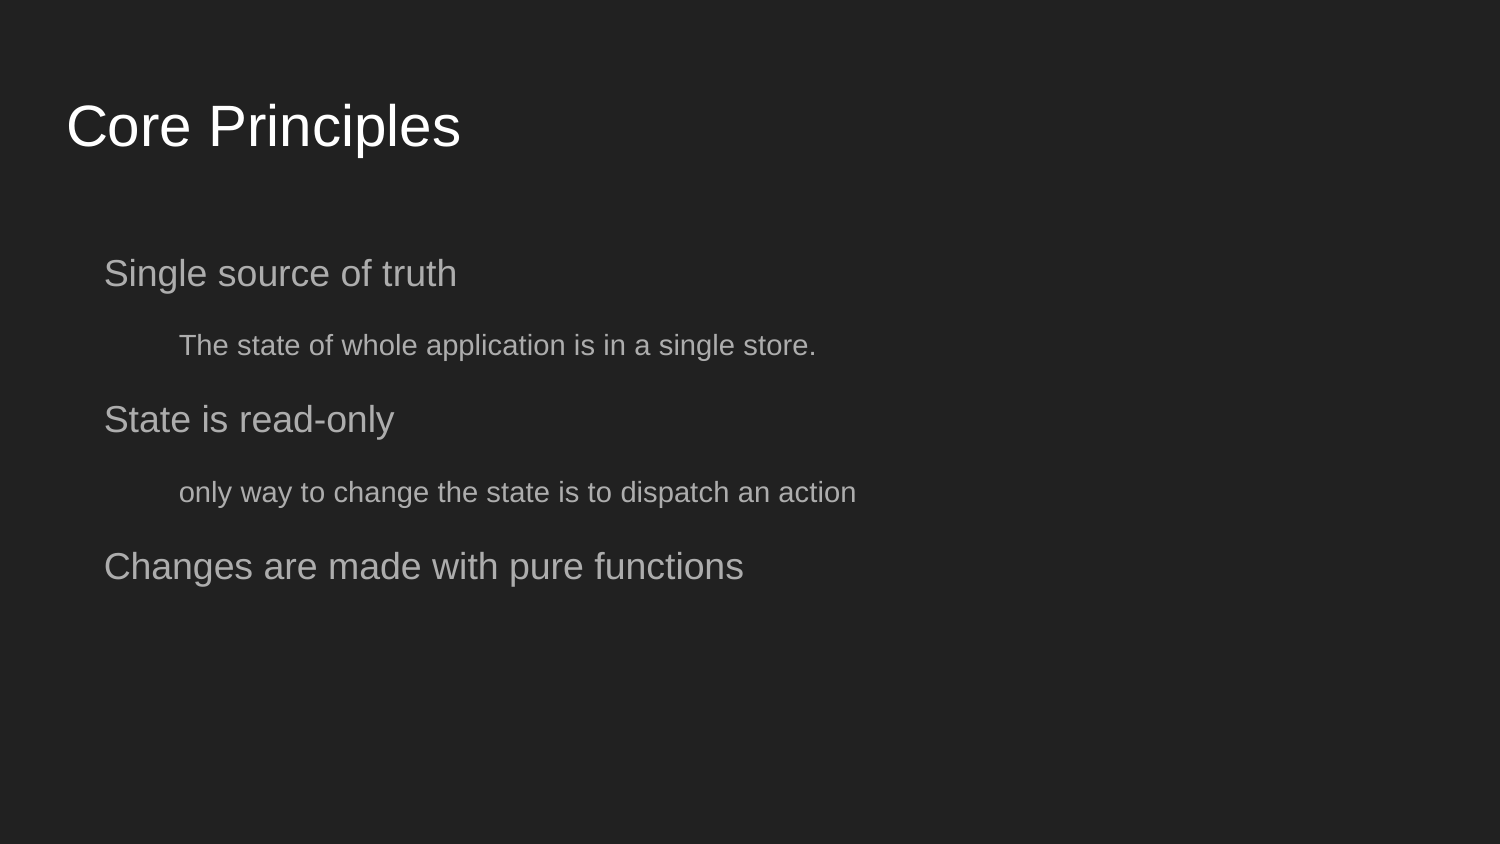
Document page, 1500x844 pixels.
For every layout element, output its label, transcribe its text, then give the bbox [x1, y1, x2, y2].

list Single source of truth The state of whole application is in a single store. State is read-only only way to change the state is to dispatch an action Changes are made with pure functions [51, 233, 1449, 794]
title Core Principles [51, 72, 1449, 167]
